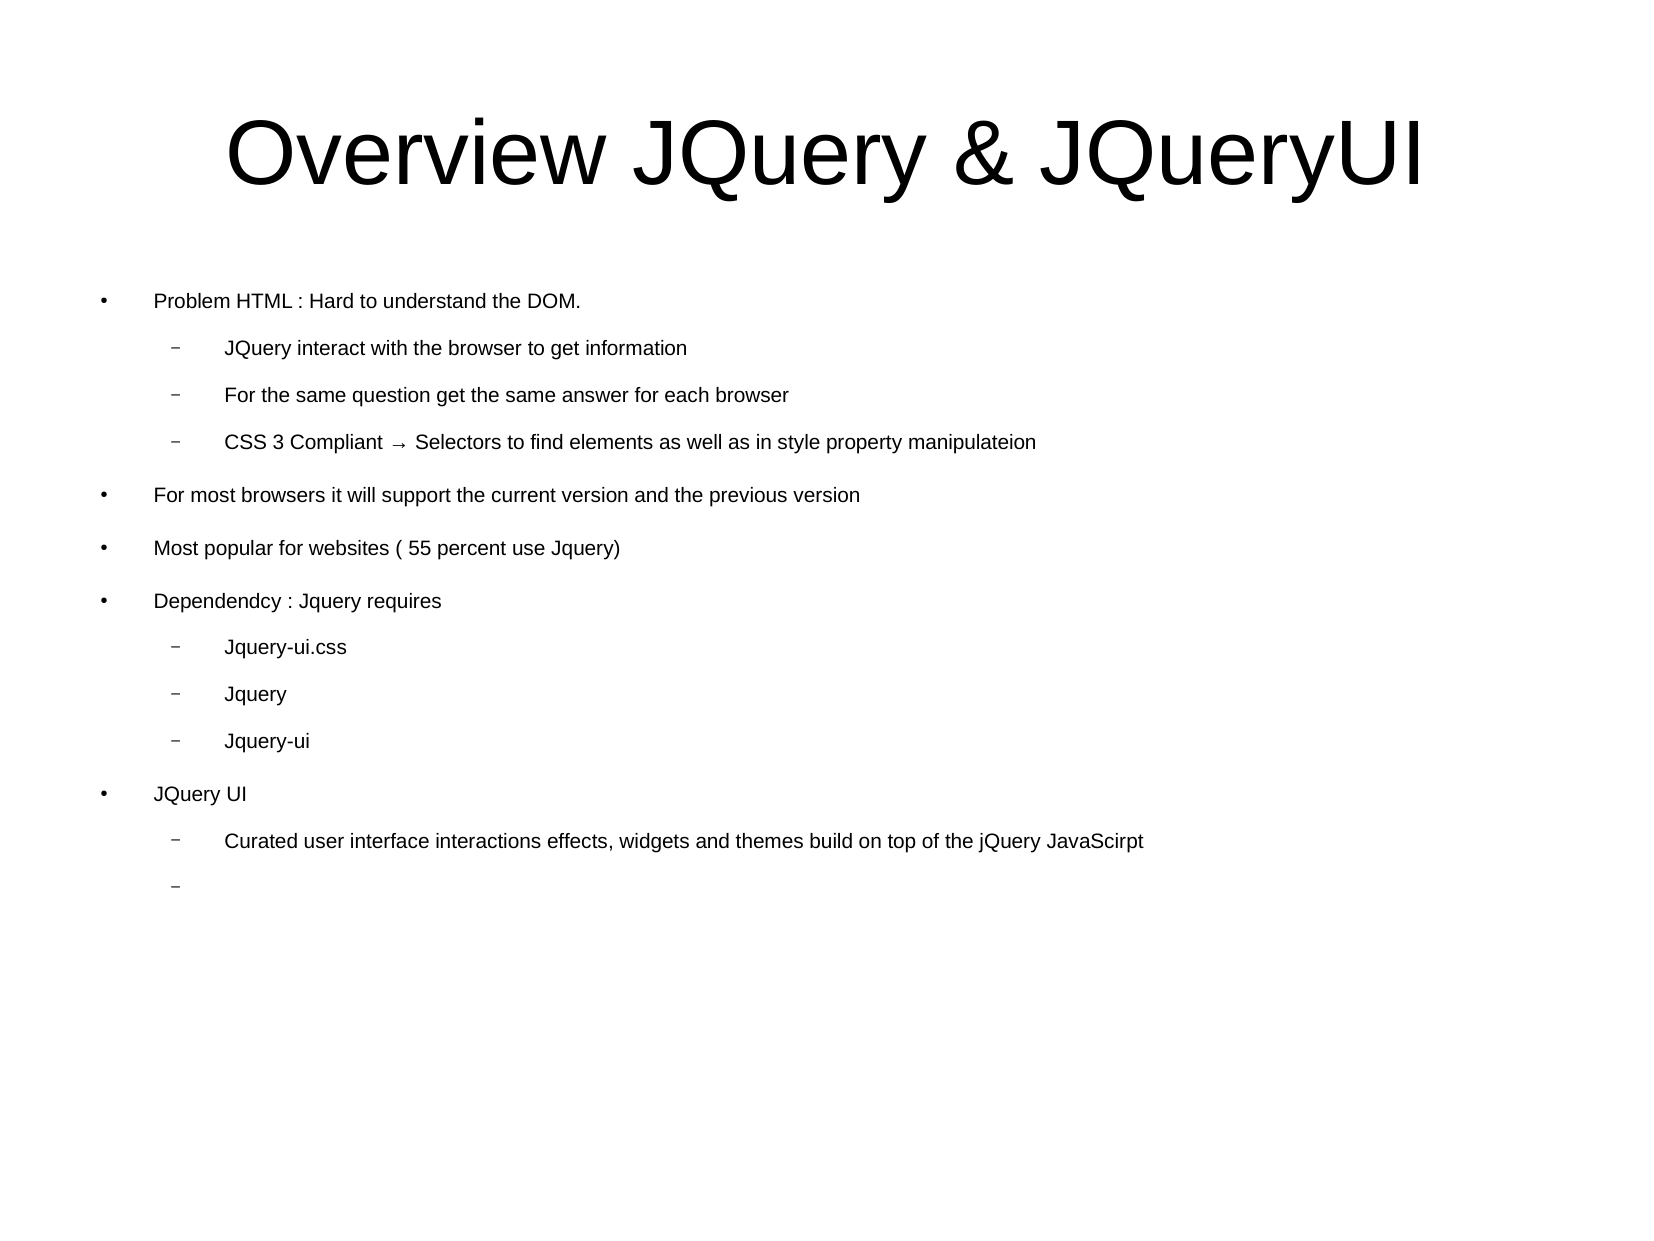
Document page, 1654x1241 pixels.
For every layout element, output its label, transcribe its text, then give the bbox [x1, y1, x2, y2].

title Overview JQuery & JQueryUI [82, 49, 1571, 257]
list Problem HTML : Hard to understand the DOM. JQuery interact with the browser to get information For the same question get the same answer for each browser CSS 3 Compliant → Selectors to find elements as well as in style property manipulateion For most browsers it will support the current version and the previous version Most popular for websites ( 55 percent use Jquery) Dependendcy : Jquery requires Jquery-ui.css Jquery Jquery-ui JQuery UI Curated user interface interactions effects, widgets and themes build on top of the jQuery JavaScirpt [82, 290, 1571, 1216]
